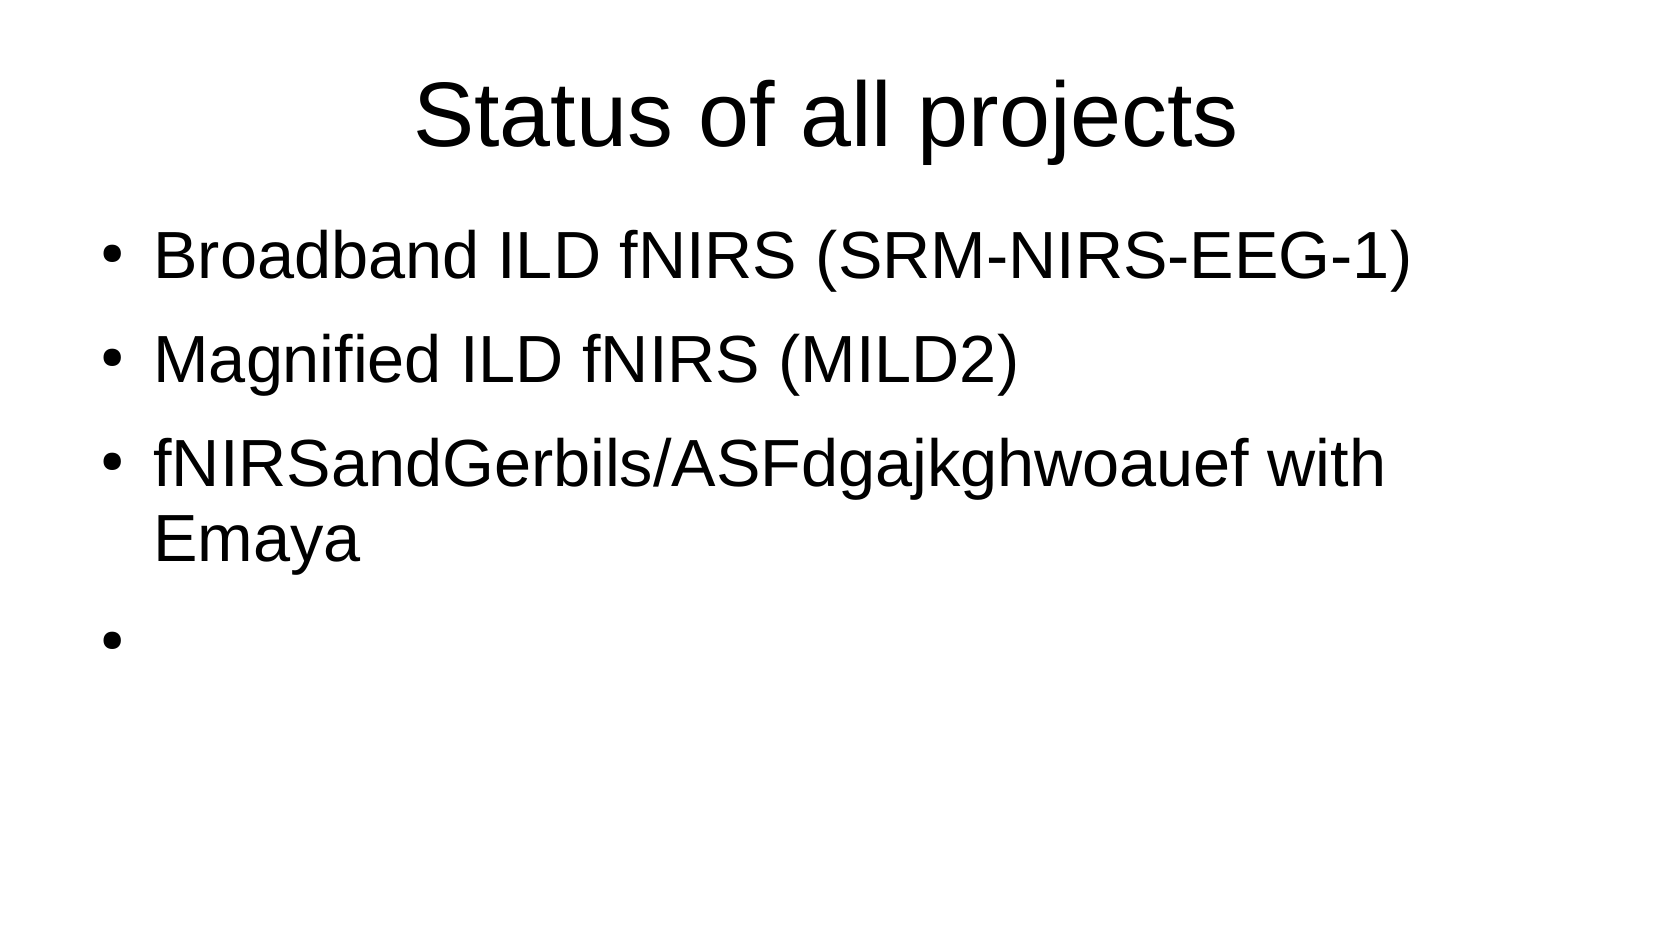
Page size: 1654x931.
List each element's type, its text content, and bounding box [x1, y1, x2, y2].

title Status of all projects [82, 37, 1571, 193]
list Broadband ILD fNIRS (SRM-NIRS-EEG-1) Magnified ILD fNIRS (MILD2) fNIRSandGerbils/ASFdgajkghwoauef with Emaya [82, 217, 1571, 758]
